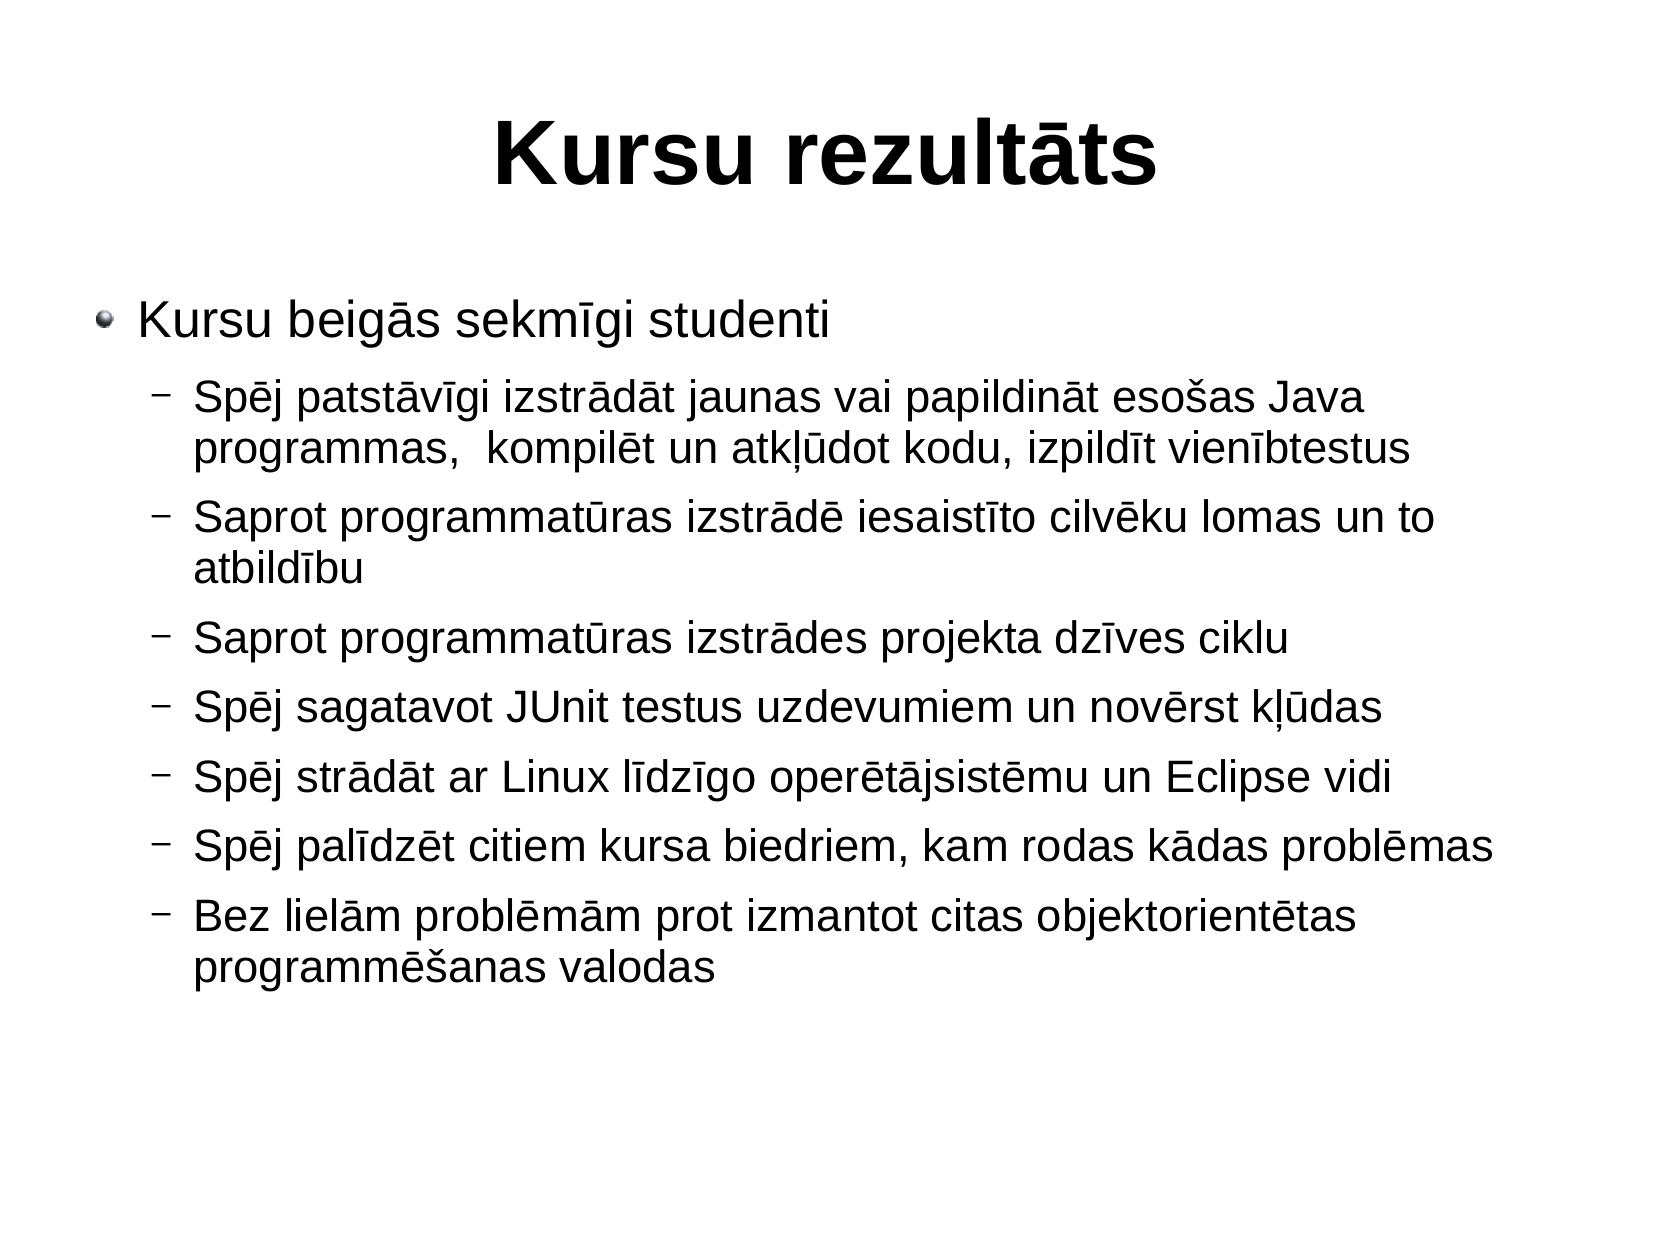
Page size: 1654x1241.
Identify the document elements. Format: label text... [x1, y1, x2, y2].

title Kursu rezultāts [82, 49, 1571, 257]
list Kursu beigās sekmīgi studenti Spēj patstāvīgi izstrādāt jaunas vai papildināt esošas Java programmas, kompilēt un atkļūdot kodu, izpildīt vienībtestus Saprot programmatūras izstrādē iesaistīto cilvēku lomas un to atbildību Saprot programmatūras izstrādes projekta dzīves ciklu Spēj sagatavot JUnit testus uzdevumiem un novērst kļūdas Spēj strādāt ar Linux līdzīgo operētājsistēmu un Eclipse vidi Spēj palīdzēt citiem kursa biedriem, kam rodas kādas problēmas Bez lielām problēmām prot izmantot citas objektorientētas programmēšanas valodas [82, 290, 1538, 1010]
